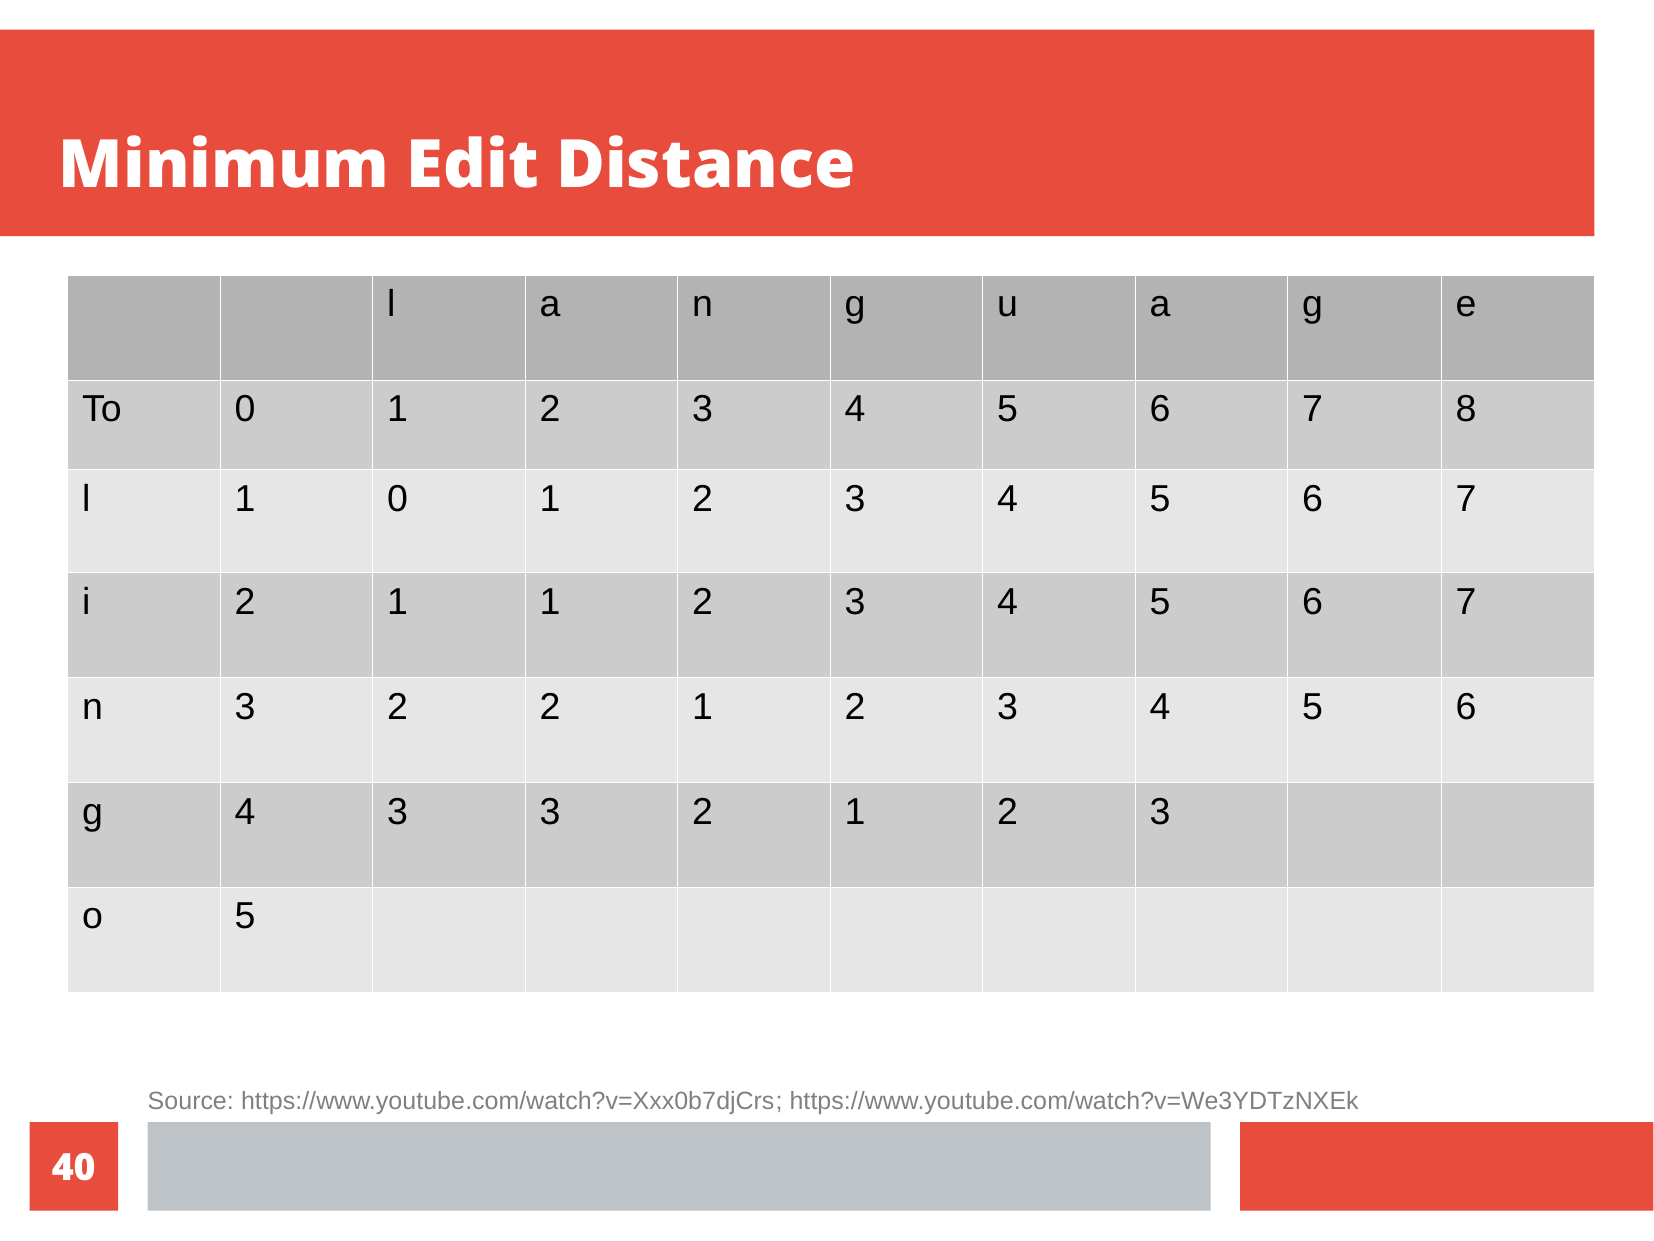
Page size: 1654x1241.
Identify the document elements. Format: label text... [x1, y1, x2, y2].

table_cell 4 [1136, 678, 1287, 782]
table_cell l [68, 470, 220, 572]
table_cell 4 [983, 470, 1135, 572]
table_cell 6 [1288, 470, 1441, 572]
table_cell 1 [526, 470, 677, 572]
table_cell [1288, 888, 1441, 992]
table_cell 4 [221, 783, 372, 887]
table_cell 6 [1442, 678, 1594, 782]
table_cell 6 [1136, 381, 1287, 469]
table_header g [831, 276, 982, 380]
table_cell 5 [983, 381, 1135, 469]
table_cell 5 [221, 888, 372, 992]
table_cell n [68, 678, 220, 782]
table_cell [1288, 783, 1441, 887]
table_cell 1 [221, 470, 372, 572]
table_cell 2 [678, 783, 830, 887]
table_cell o [68, 888, 220, 992]
table_cell 3 [831, 573, 982, 677]
table_cell [983, 888, 1135, 992]
table_cell 1 [373, 381, 525, 469]
table_header u [983, 276, 1135, 380]
table_cell 3 [1136, 783, 1287, 887]
table_cell 4 [831, 381, 982, 469]
table_cell 2 [831, 678, 982, 782]
table_cell 2 [221, 573, 372, 677]
table_cell 1 [526, 573, 677, 677]
table_header l [373, 276, 525, 380]
table_cell 2 [678, 470, 830, 572]
table_cell 2 [373, 678, 525, 782]
table_cell 1 [678, 678, 830, 782]
table_header [68, 276, 220, 380]
table_cell 2 [526, 678, 677, 782]
table_cell 3 [373, 783, 525, 887]
table_cell i [68, 573, 220, 677]
table_cell 7 [1442, 470, 1594, 572]
table_header n [678, 276, 830, 380]
table_cell 0 [373, 470, 525, 572]
table_cell 3 [983, 678, 1135, 782]
table_cell [373, 888, 525, 992]
table_cell 2 [983, 783, 1135, 887]
table_cell 6 [1288, 573, 1441, 677]
table_cell 5 [1136, 573, 1287, 677]
table_cell 2 [526, 381, 677, 469]
table_header g [1288, 276, 1441, 380]
table_cell 5 [1136, 470, 1287, 572]
table_cell [526, 888, 677, 992]
table_cell 4 [983, 573, 1135, 677]
table_cell 7 [1288, 381, 1441, 469]
table_cell 3 [221, 678, 372, 782]
table_cell To [68, 381, 220, 469]
table_cell 5 [1288, 678, 1441, 782]
title Minimum Edit Distance [59, 59, 1595, 207]
table_cell 8 [1442, 381, 1594, 469]
table_cell 1 [831, 783, 982, 887]
table_header a [526, 276, 677, 380]
table_cell 7 [1442, 573, 1594, 677]
table_cell 3 [678, 381, 830, 469]
table_cell [1442, 783, 1594, 887]
table_cell 3 [526, 783, 677, 887]
table_header e [1442, 276, 1594, 380]
table_cell [1136, 888, 1287, 992]
table_cell 1 [373, 573, 525, 677]
table_header a [1136, 276, 1287, 380]
table_cell 3 [831, 470, 982, 572]
table_cell 2 [678, 573, 830, 677]
table_cell [831, 888, 982, 992]
table_header [221, 276, 372, 380]
list Source: https://www.youtube.com/watch?v=Xxx0b7djCrs; https://www.youtube.com/watch?v=We3YDTzNXEk [112, 1086, 1619, 1128]
table_cell 0 [221, 381, 372, 469]
table_cell [1442, 888, 1594, 992]
table_cell [678, 888, 830, 992]
table_cell g [68, 783, 220, 887]
